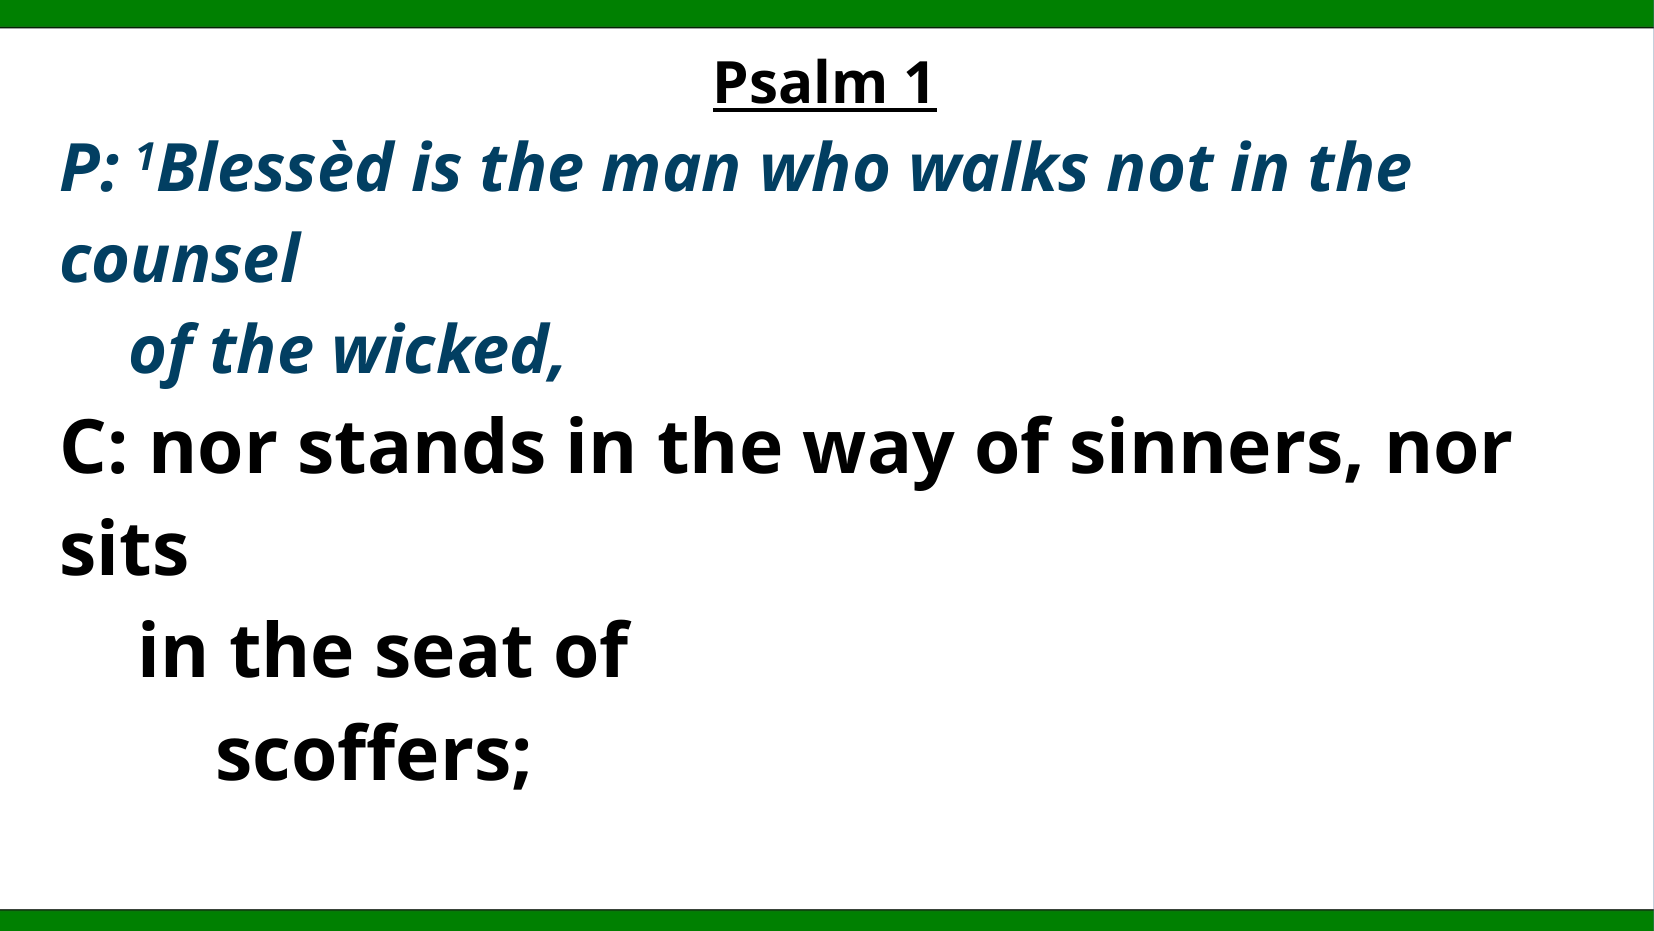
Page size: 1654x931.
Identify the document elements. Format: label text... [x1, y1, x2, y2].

picture [0, 0, 1654, 931]
text_box Psalm 1 P: 1Blessèd is the man who walks not in the counsel of the wicked, C: nor stands in the way of sinners, nor sits in the seat of scoffers; [45, 34, 1606, 681]
